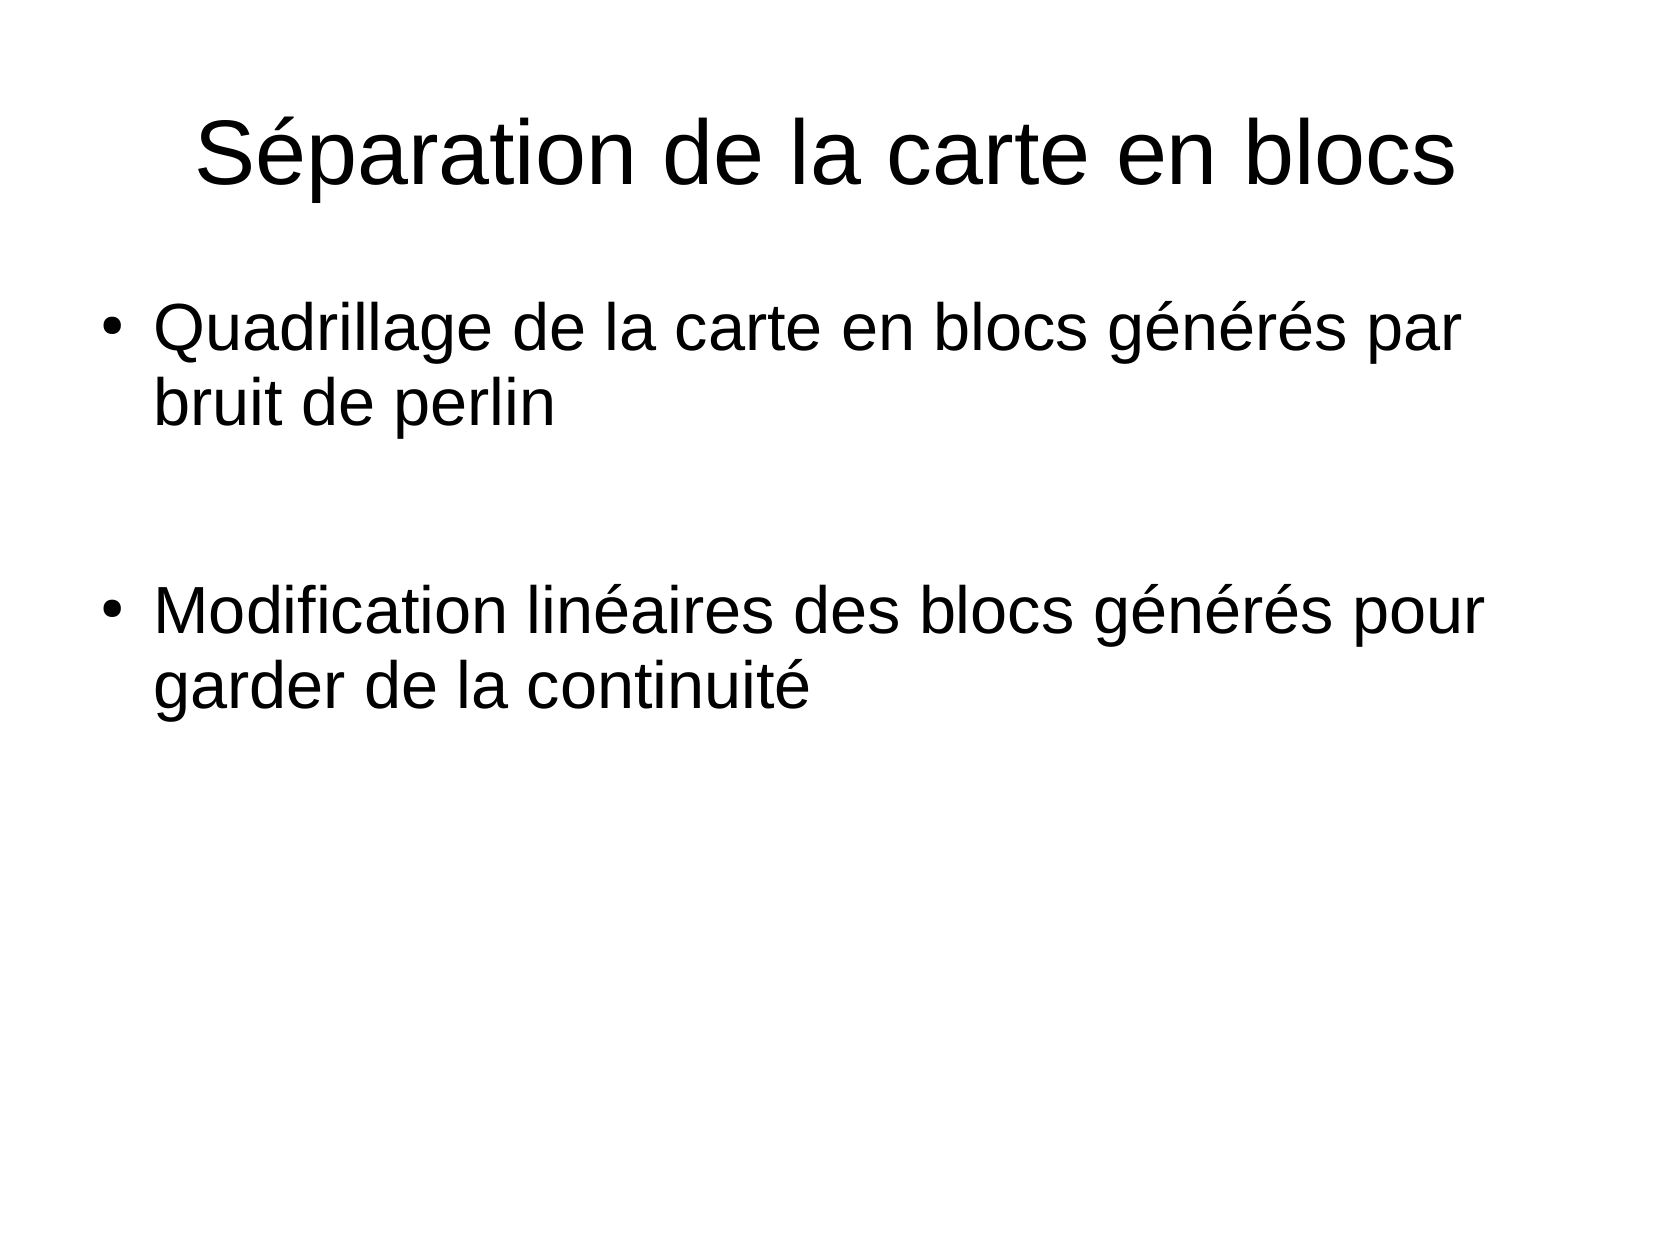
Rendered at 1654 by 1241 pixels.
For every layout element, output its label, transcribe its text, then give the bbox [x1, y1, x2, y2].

list Quadrillage de la carte en blocs générés par bruit de perlin Modification linéaires des blocs générés pour garder de la continuité [82, 290, 1571, 1010]
title Séparation de la carte en blocs [82, 49, 1571, 257]
